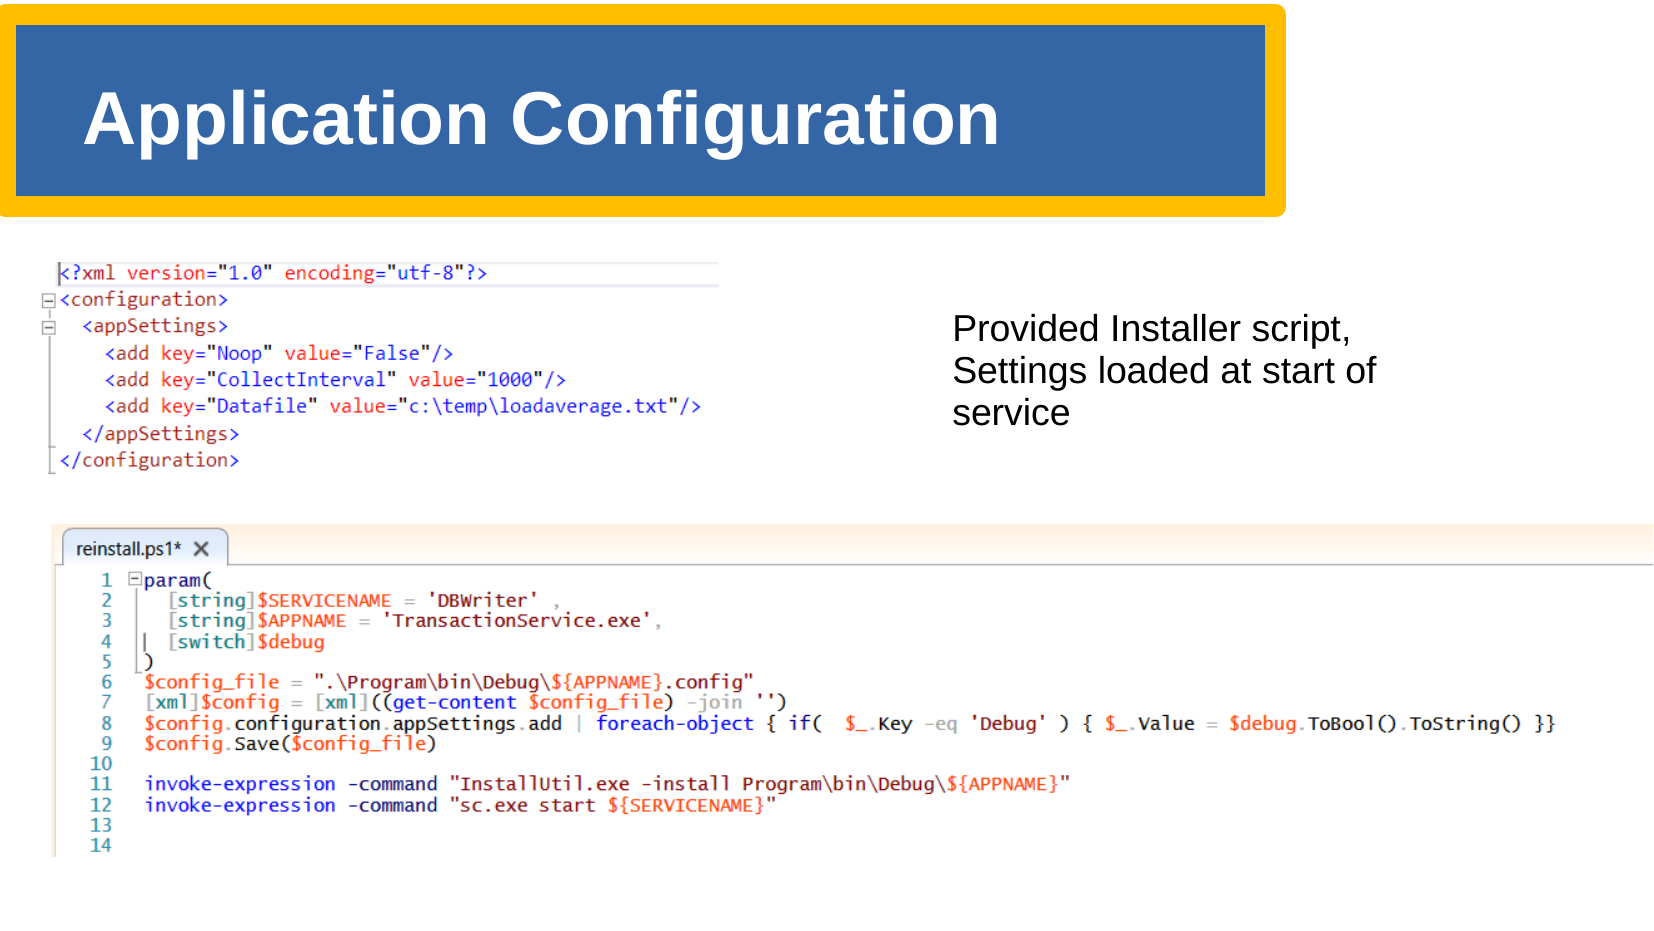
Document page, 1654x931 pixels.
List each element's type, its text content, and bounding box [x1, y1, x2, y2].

text_box Provided Installer script, Settings loaded at start of service [937, 300, 1463, 441]
picture [37, 262, 719, 483]
title Application Configuration [82, 44, 1235, 192]
picture [51, 524, 1654, 857]
